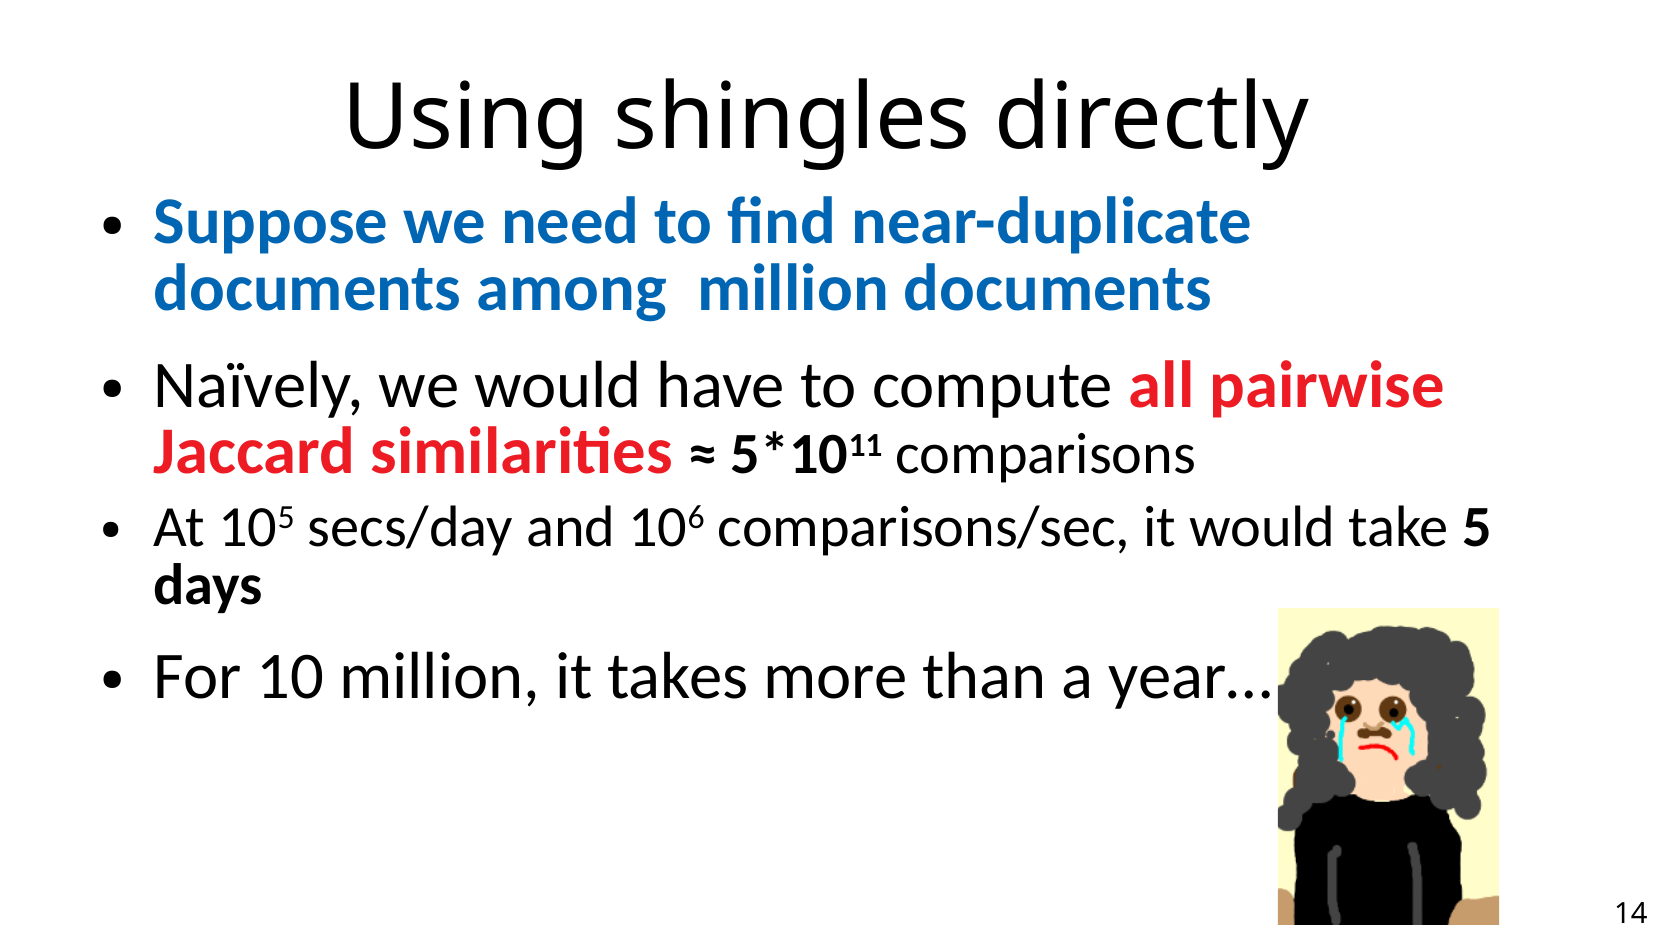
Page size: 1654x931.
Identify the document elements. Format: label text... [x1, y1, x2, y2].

picture [1277, 608, 1500, 925]
title Using shingles directly [82, 1, 1571, 193]
list Suppose we need to find near-duplicate documents among million documents Naïvely, we would have to compute all pairwise Jaccard similarities ≈ 5*1011 comparisons At 105 secs/day and 106 comparisons/sec, it would take 5 days For 10 million, it takes more than a year… [82, 193, 1571, 734]
